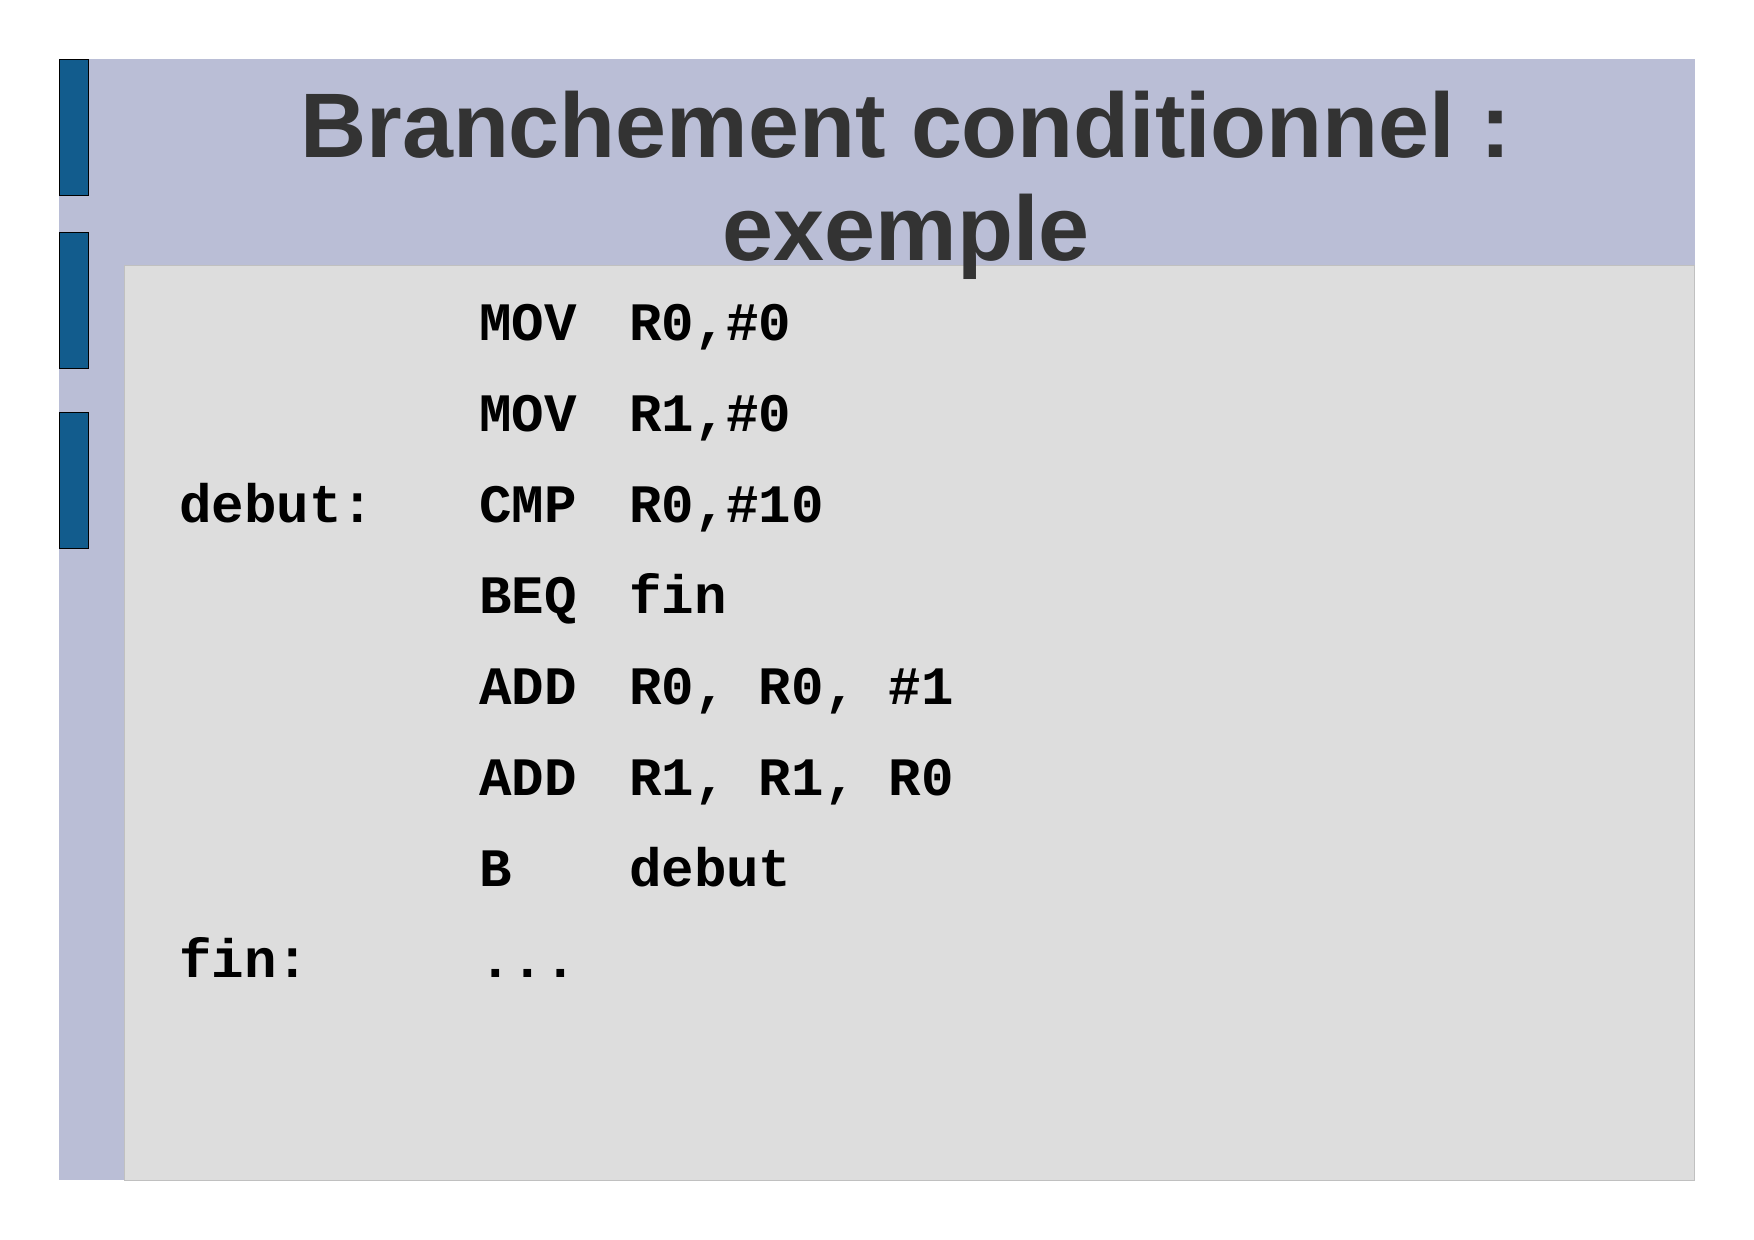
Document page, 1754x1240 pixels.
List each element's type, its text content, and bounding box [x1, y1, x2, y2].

title Branchement conditionnel : exemple [118, 58, 1695, 296]
list MOV R0,#0 MOV R1,#0 debut: CMP R0,#10 BEQ fin ADD R0, R0, #1 ADD R1, R1, R0 B debut fin: ... [179, 295, 1577, 1093]
